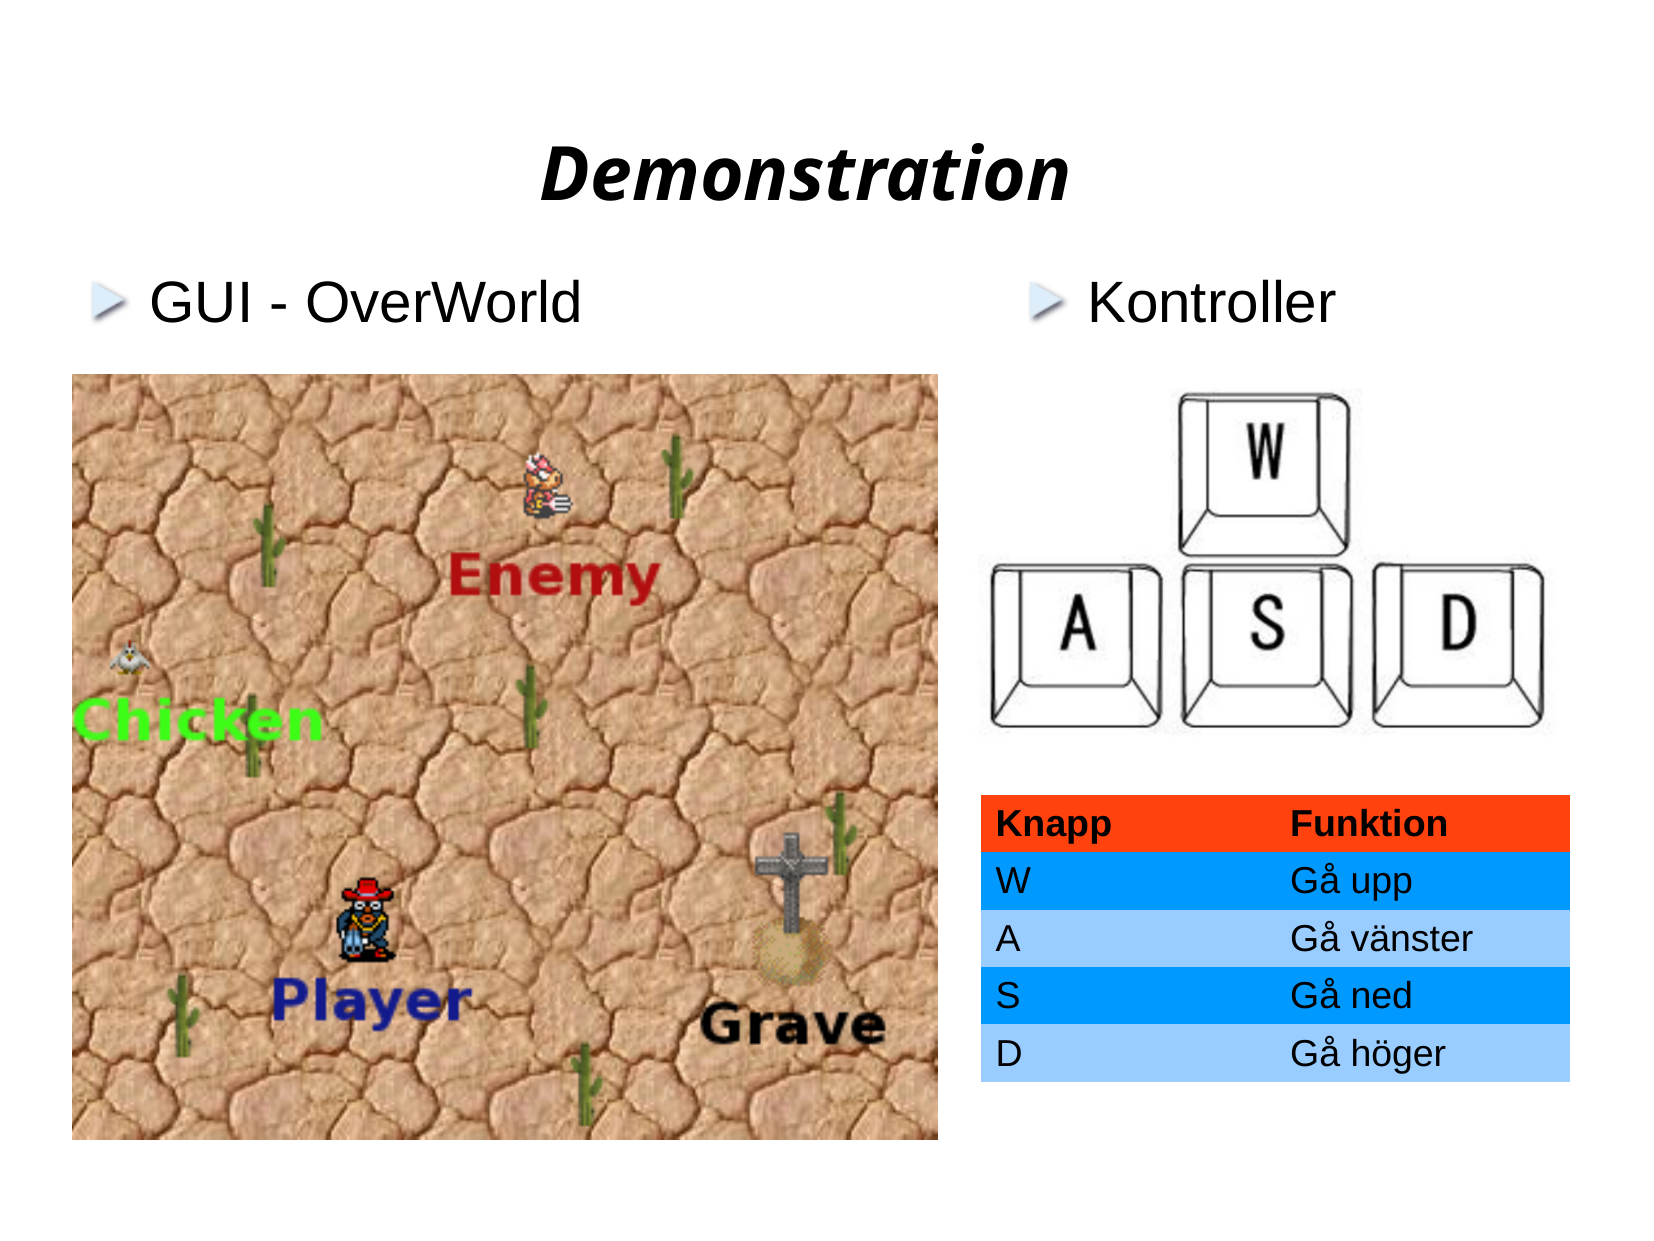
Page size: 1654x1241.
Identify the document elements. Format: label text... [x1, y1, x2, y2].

picture [72, 374, 938, 1140]
text_box GUI - OverWorld [75, 262, 676, 343]
picture [963, 374, 1574, 751]
table_cell Gå höger [1276, 1024, 1570, 1082]
table_cell A [981, 910, 1276, 967]
table_cell W [981, 852, 1276, 910]
table_header Knapp [981, 795, 1276, 852]
table_cell Gå ned [1276, 967, 1570, 1024]
table_cell Gå vänster [1276, 910, 1570, 967]
table_cell Gå upp [1276, 852, 1570, 910]
text_box Demonstration [150, 112, 1463, 213]
table_cell D [981, 1024, 1276, 1082]
table_header Funktion [1276, 795, 1570, 852]
text_box Kontroller [1012, 262, 1426, 343]
table_cell S [981, 967, 1276, 1024]
